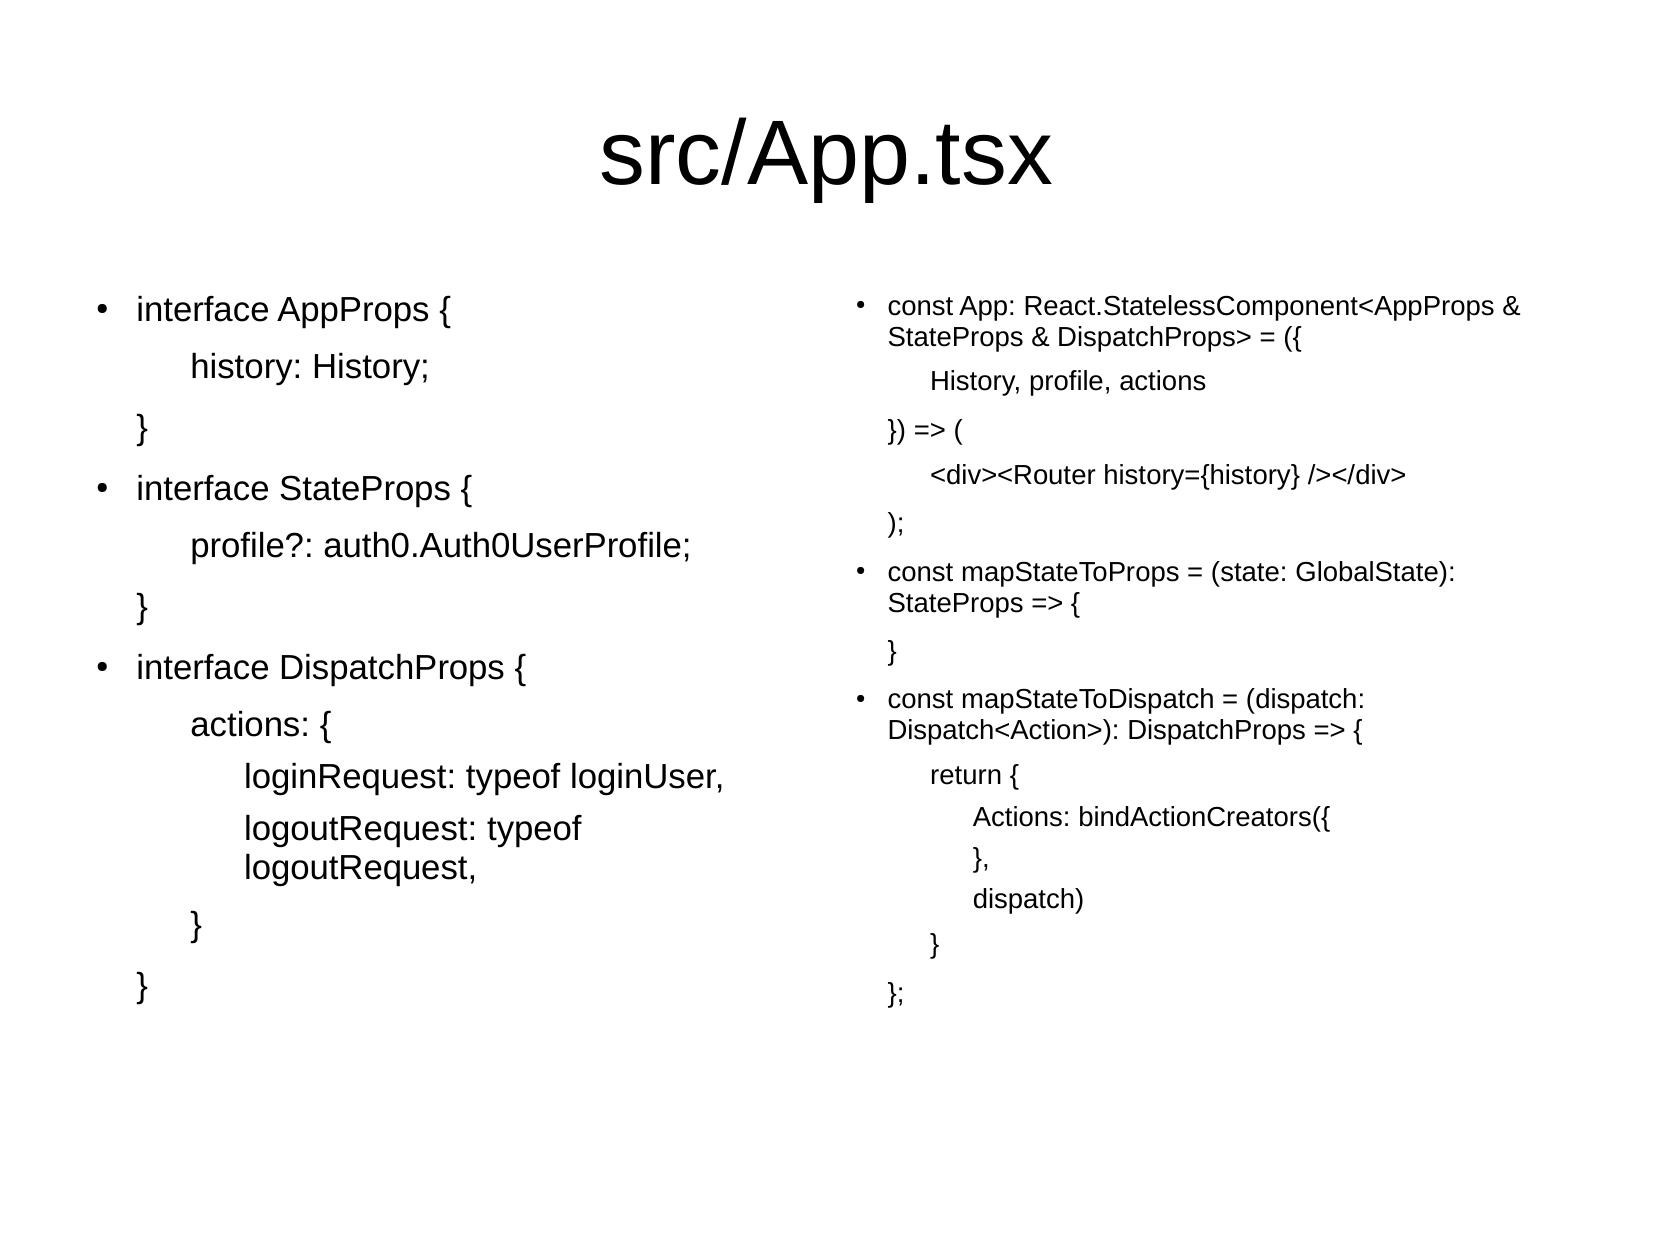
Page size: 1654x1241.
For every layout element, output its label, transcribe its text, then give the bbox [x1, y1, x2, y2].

list interface AppProps { history: History; } interface StateProps { profile?: auth0.Auth0UserProfile; } interface DispatchProps { actions: { loginRequest: typeof loginUser, logoutRequest: typeof logoutRequest, } } [82, 290, 809, 1010]
title src/App.tsx [82, 49, 1571, 257]
list const App: React.StatelessComponent<AppProps & StateProps & DispatchProps> = ({ History, profile, actions }) => ( <div><Router history={history} /></div> ); const mapStateToProps = (state: GlobalState): StateProps => { } const mapStateToDispatch = (dispatch: Dispatch<Action>): DispatchProps => { return { Actions: bindActionCreators({ }, dispatch) } }; [845, 290, 1572, 1010]
